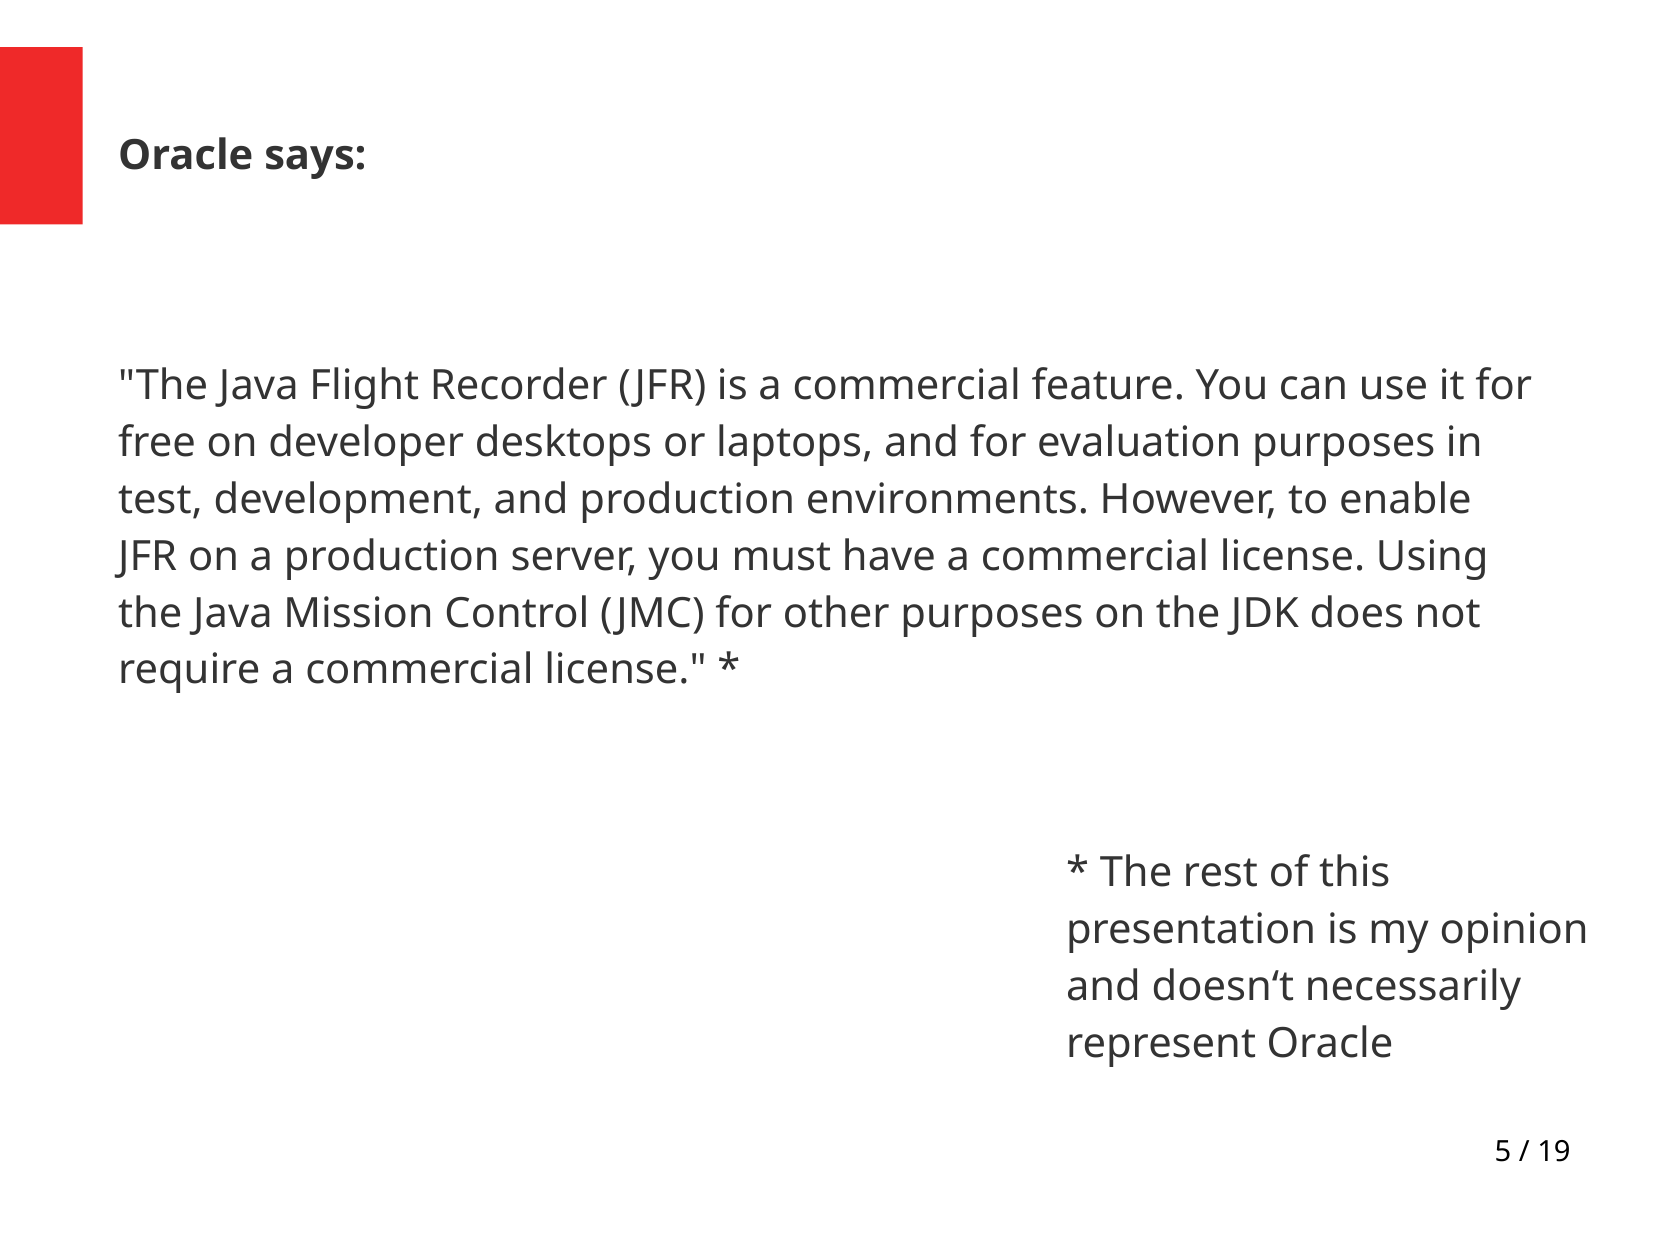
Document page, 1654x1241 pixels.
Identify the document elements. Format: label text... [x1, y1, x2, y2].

list * The rest of this presentation is my opinion and doesn‘t necessarily represent Oracle [1066, 841, 1598, 1241]
list "The Java Flight Recorder (JFR) is a commercial feature. You can use it for free on developer desktops or laptops, and for evaluation purposes in test, development, and production environments. However, to enable JFR on a production server, you must have a commercial license. Using the Java Mission Control (JMC) for other purposes on the JDK does not require a commercial license." * [118, 354, 1536, 1074]
title Oracle says: [118, 49, 1571, 257]
